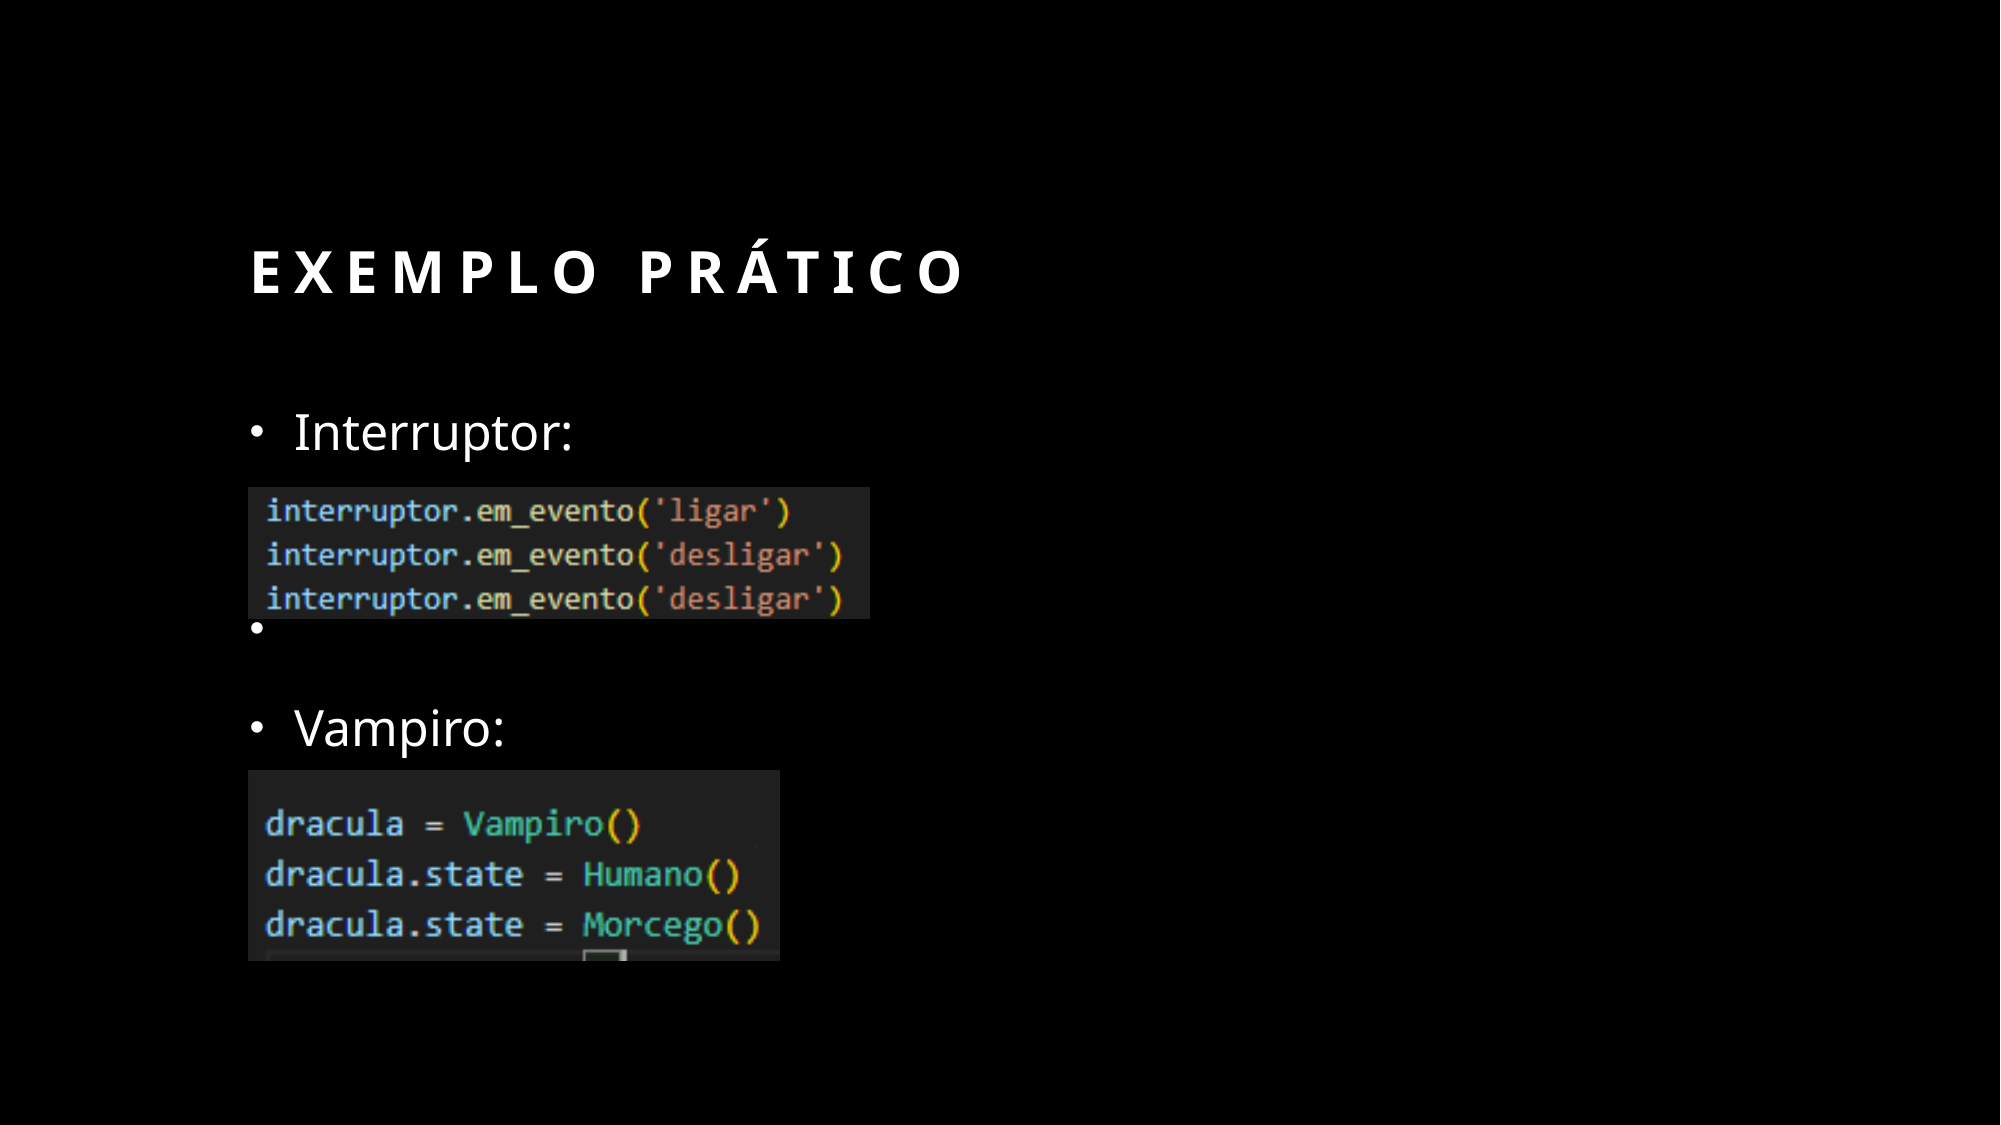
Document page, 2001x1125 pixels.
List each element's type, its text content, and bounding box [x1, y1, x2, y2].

title Exemplo prático [234, 171, 1750, 313]
list Interruptor: Vampiro: [234, 375, 1750, 1000]
picture [248, 770, 780, 961]
picture [248, 487, 870, 619]
